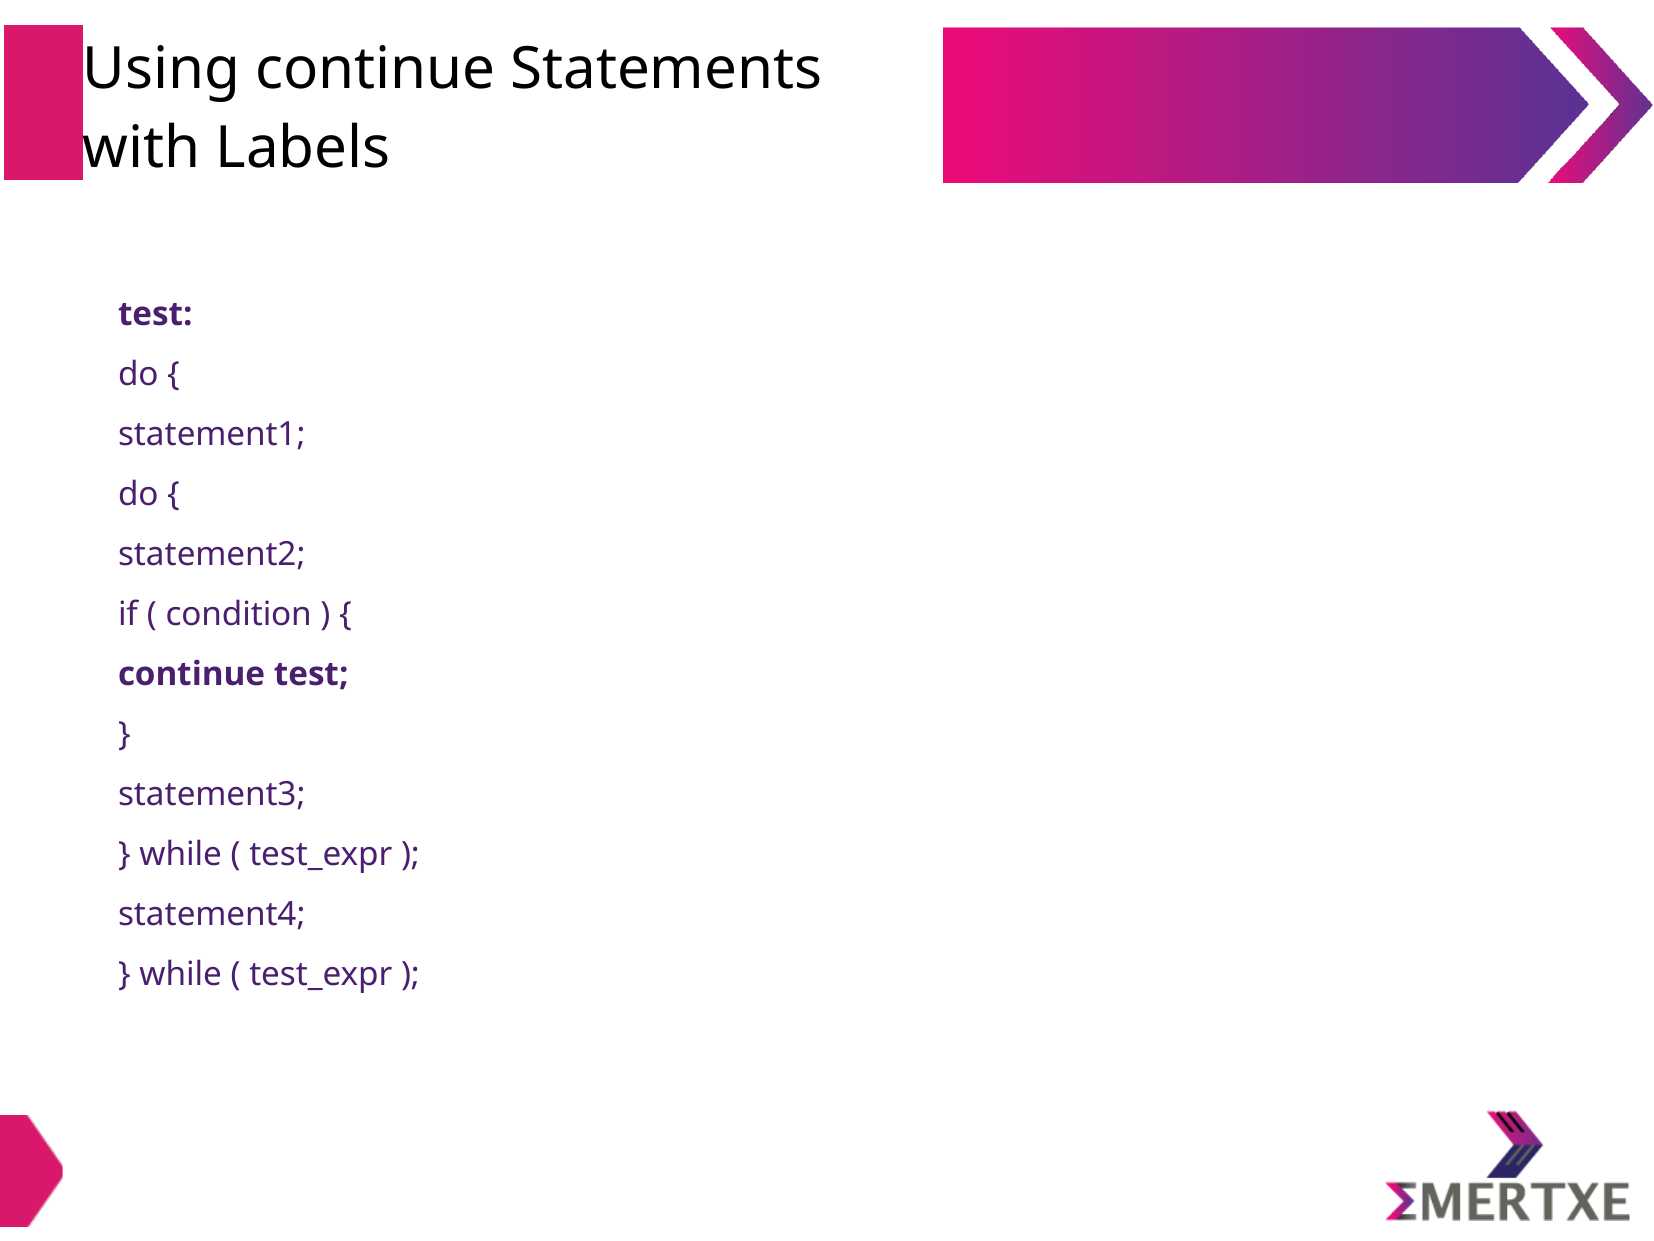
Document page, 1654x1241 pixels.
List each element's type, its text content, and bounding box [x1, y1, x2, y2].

picture [1571, 27, 1653, 183]
title Using continue Statements with Labels [82, 2, 1571, 210]
picture [1385, 1107, 1631, 1221]
list test: do { statement1; do { statement2; if ( condition ) { continue test; } statement3; } while ( test_expr ); statement4; } while ( test_expr ); [82, 290, 1571, 1010]
